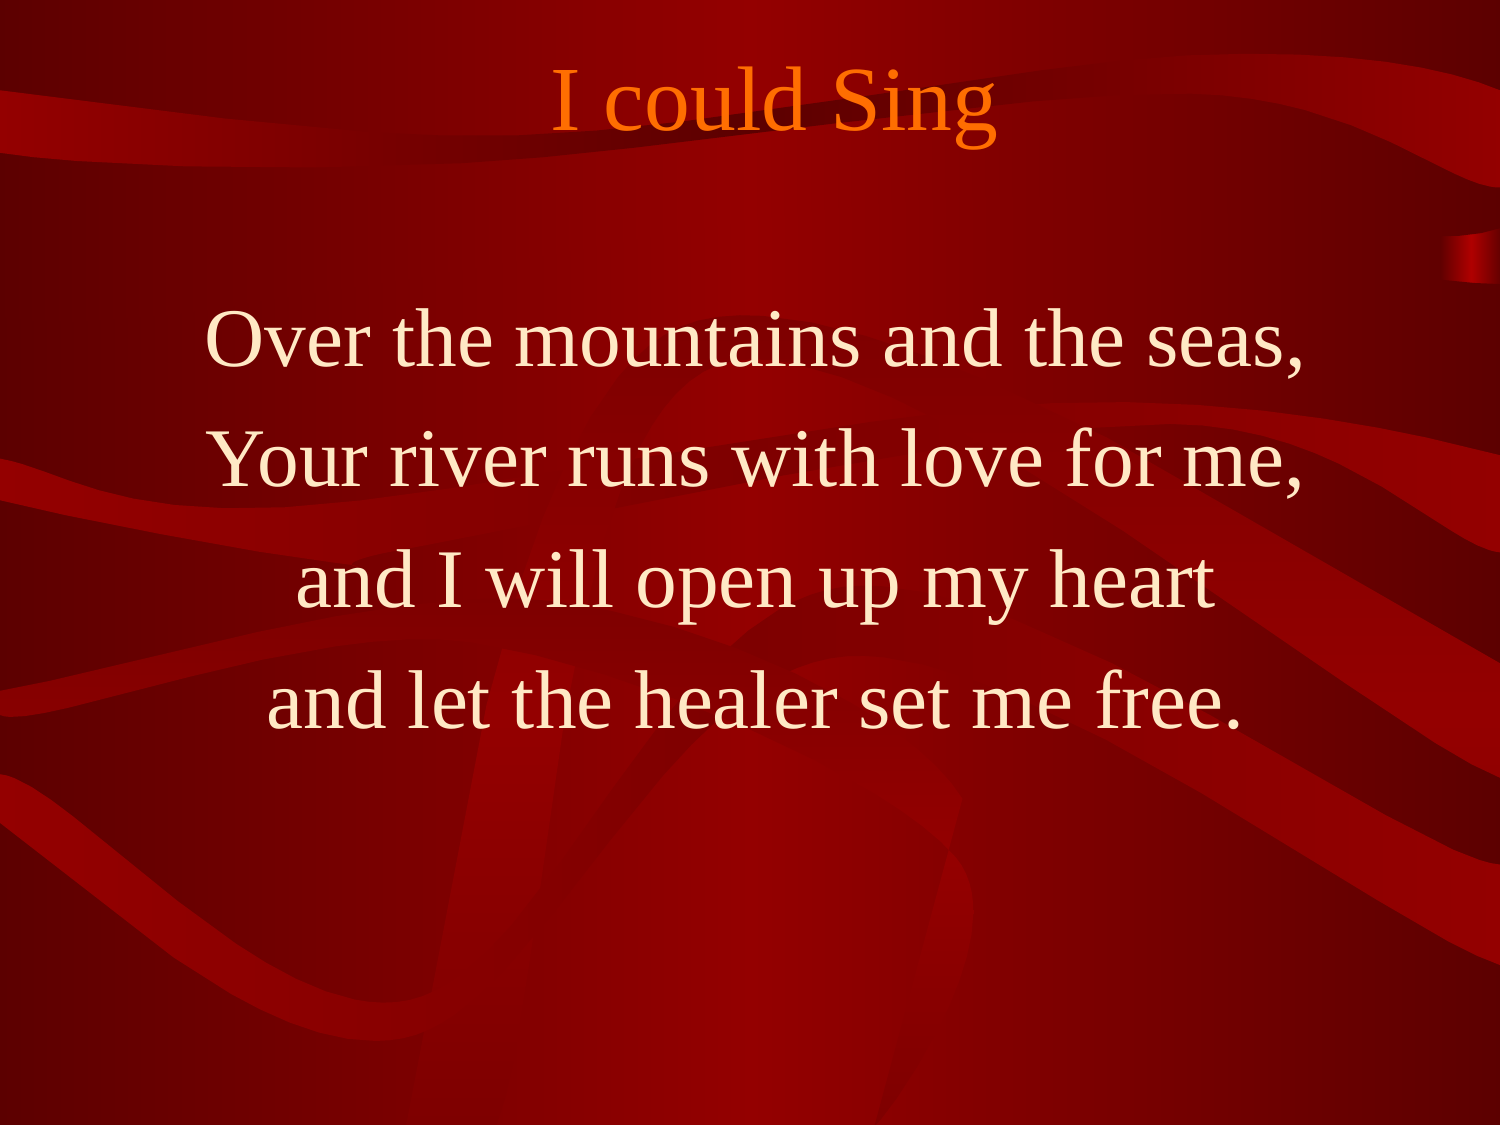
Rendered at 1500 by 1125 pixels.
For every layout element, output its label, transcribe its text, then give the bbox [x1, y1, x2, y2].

title I could Sing [137, 0, 1413, 188]
subtitle Over the mountains and the seas, Your river runs with love for me, and I will open up my heart and let the healer set me free. [62, 275, 1450, 925]
